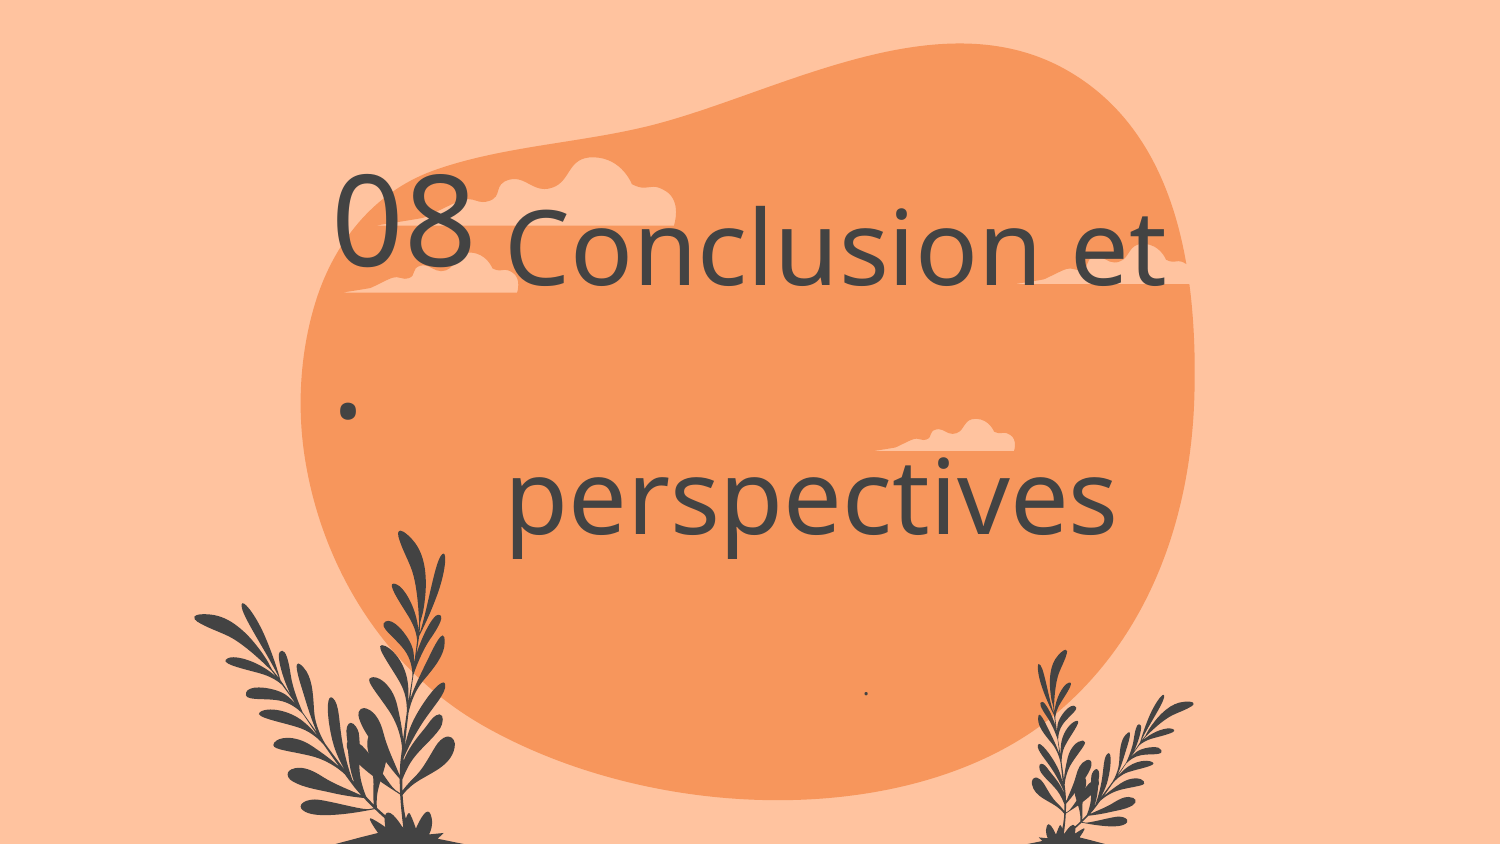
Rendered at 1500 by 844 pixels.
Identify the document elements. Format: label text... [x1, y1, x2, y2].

title Conclusion et perspectives [504, 330, 1208, 556]
text_box [349, 198, 386, 258]
title 08. [331, 273, 505, 445]
text_box [421, 225, 459, 258]
text_box [300, 225, 1194, 844]
text_box [194, 603, 464, 844]
text_box [393, 43, 1194, 330]
text_box [1085, 259, 1091, 267]
text_box [369, 677, 392, 716]
subtitle . [392, 670, 870, 730]
text_box [424, 183, 456, 212]
text_box [1085, 236, 1114, 252]
